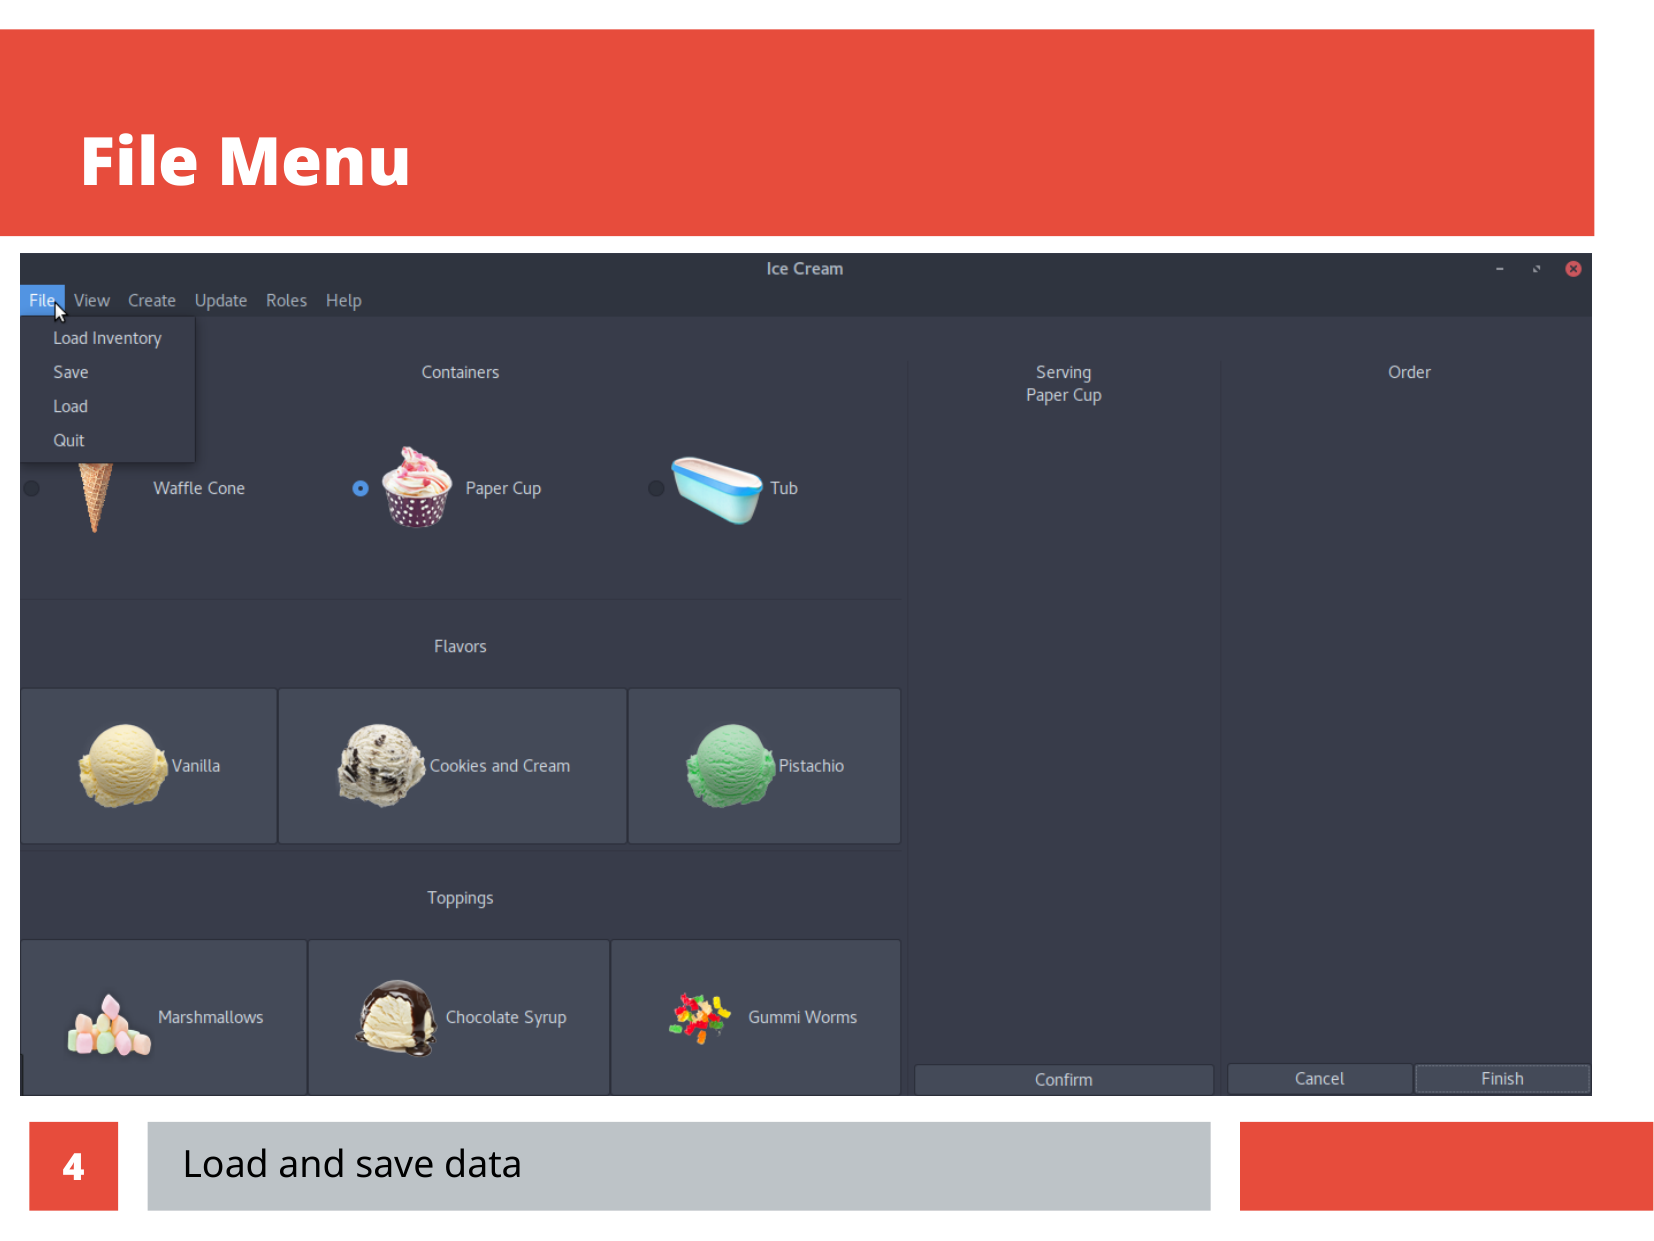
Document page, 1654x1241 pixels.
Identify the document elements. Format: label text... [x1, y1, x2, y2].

title File Menu [79, 57, 1615, 205]
text_box Load and save data [167, 1129, 566, 1189]
picture [20, 253, 1592, 1097]
